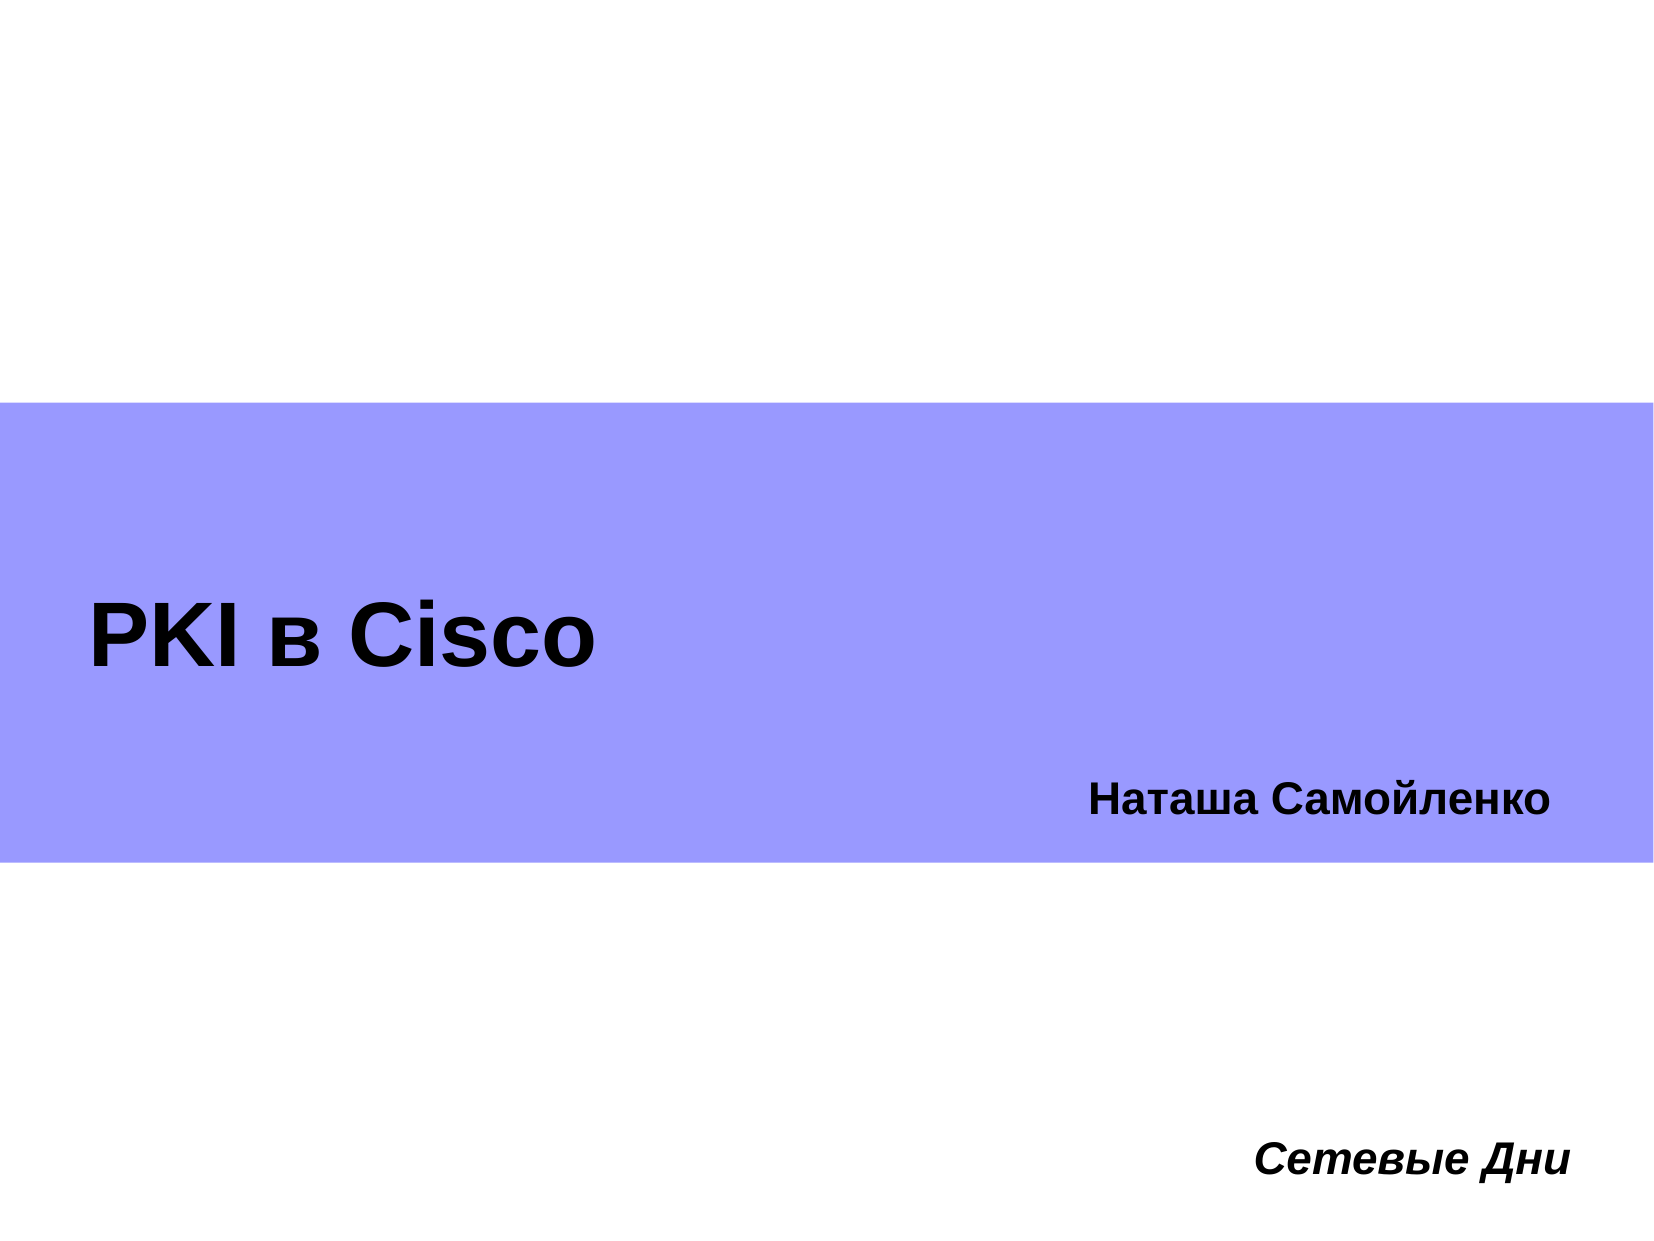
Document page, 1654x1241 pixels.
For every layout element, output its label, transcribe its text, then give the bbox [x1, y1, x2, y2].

text_box Наташа Самойленко [1074, 768, 1654, 869]
text_box Сетевые Дни [1240, 1128, 1613, 1212]
text_box PKI в Cisco [74, 580, 1613, 745]
